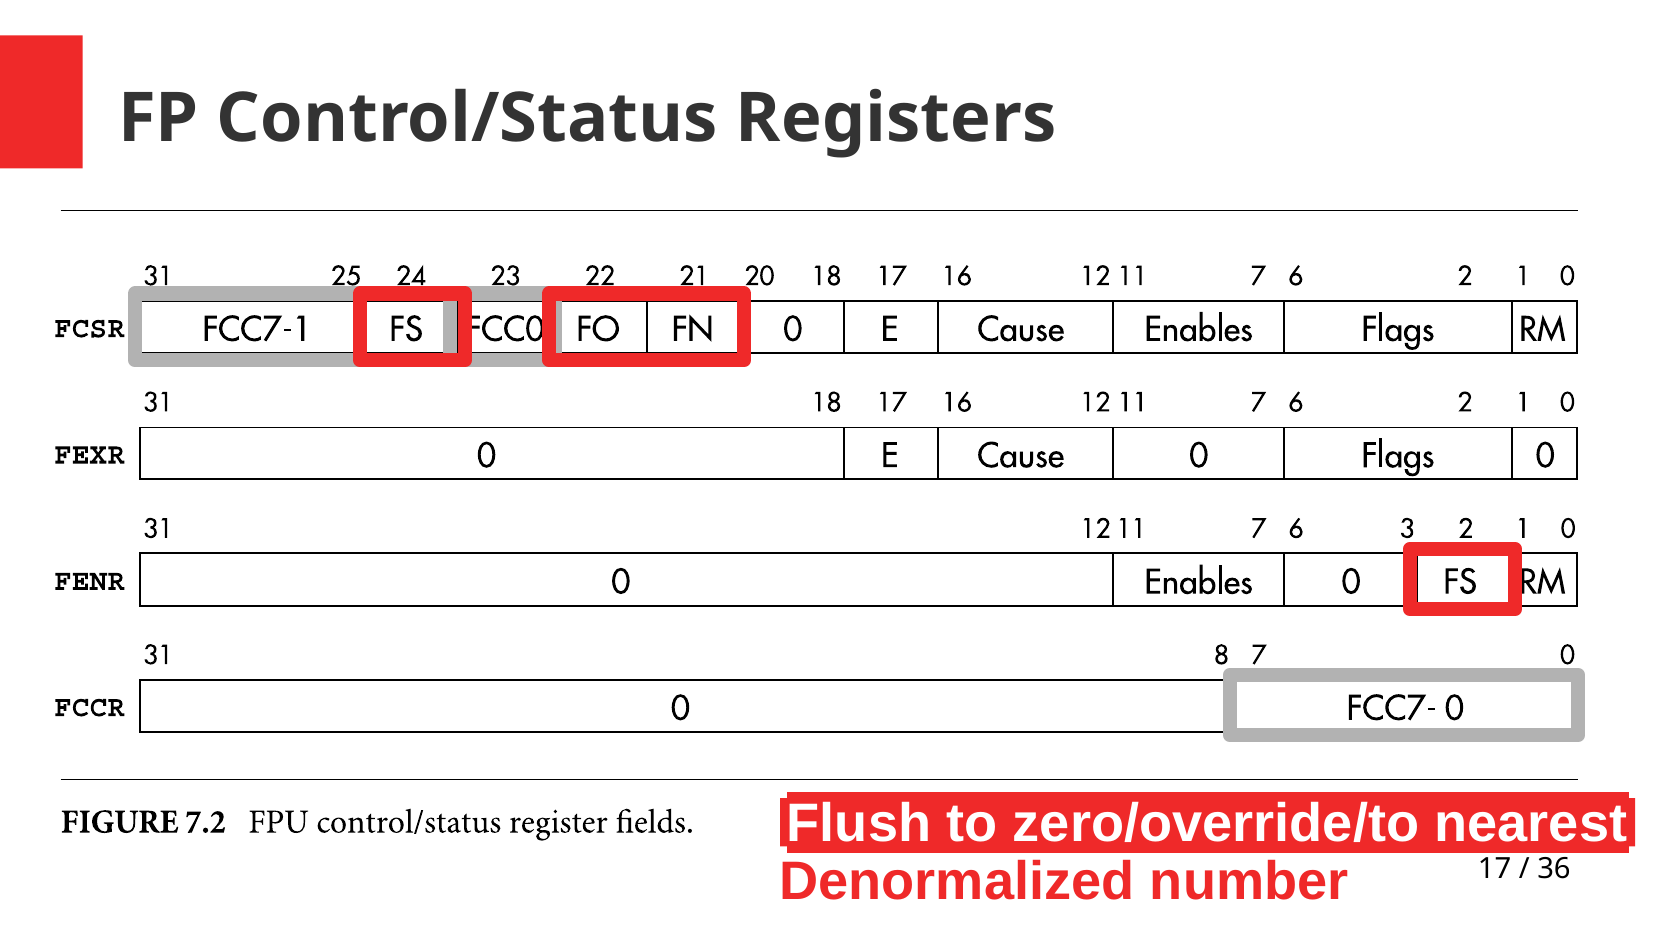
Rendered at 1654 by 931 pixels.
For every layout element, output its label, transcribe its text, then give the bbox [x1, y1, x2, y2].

picture [1237, 682, 1571, 728]
title FP Control/Status Registers [118, 37, 1571, 193]
text_box Denormalized number [764, 843, 1365, 910]
picture [55, 209, 1579, 841]
